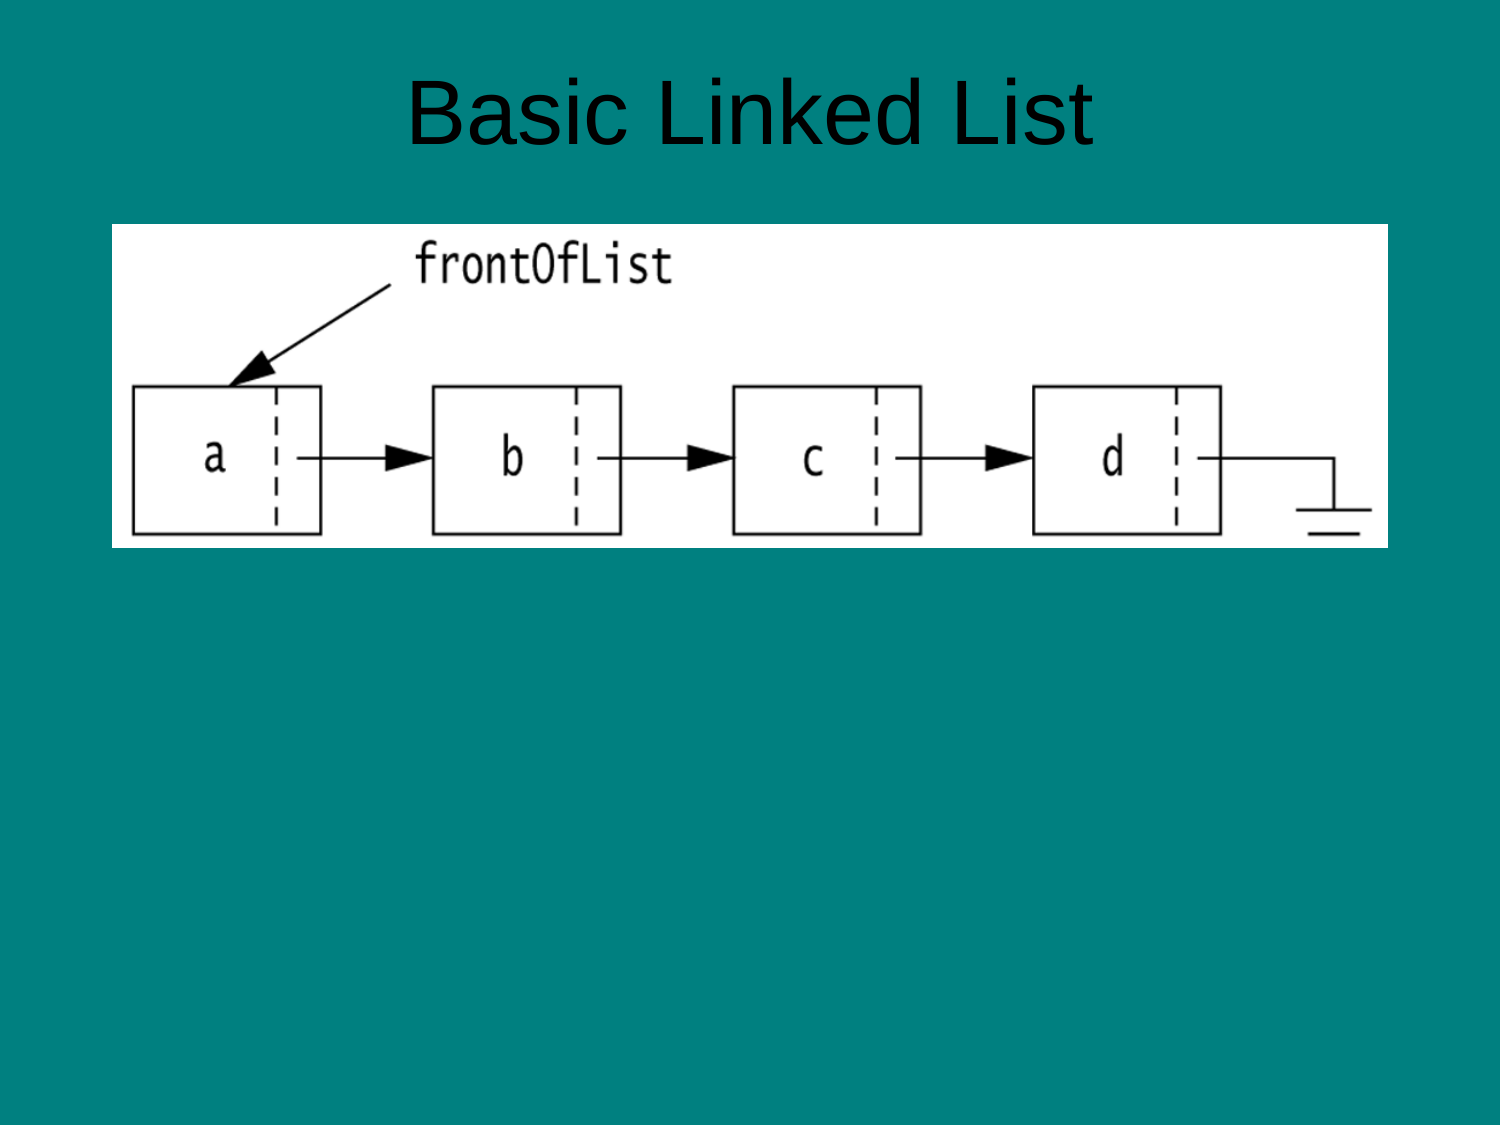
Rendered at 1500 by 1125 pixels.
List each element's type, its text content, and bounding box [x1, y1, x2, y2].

picture [112, 224, 1388, 548]
title Basic Linked List [112, 37, 1388, 188]
